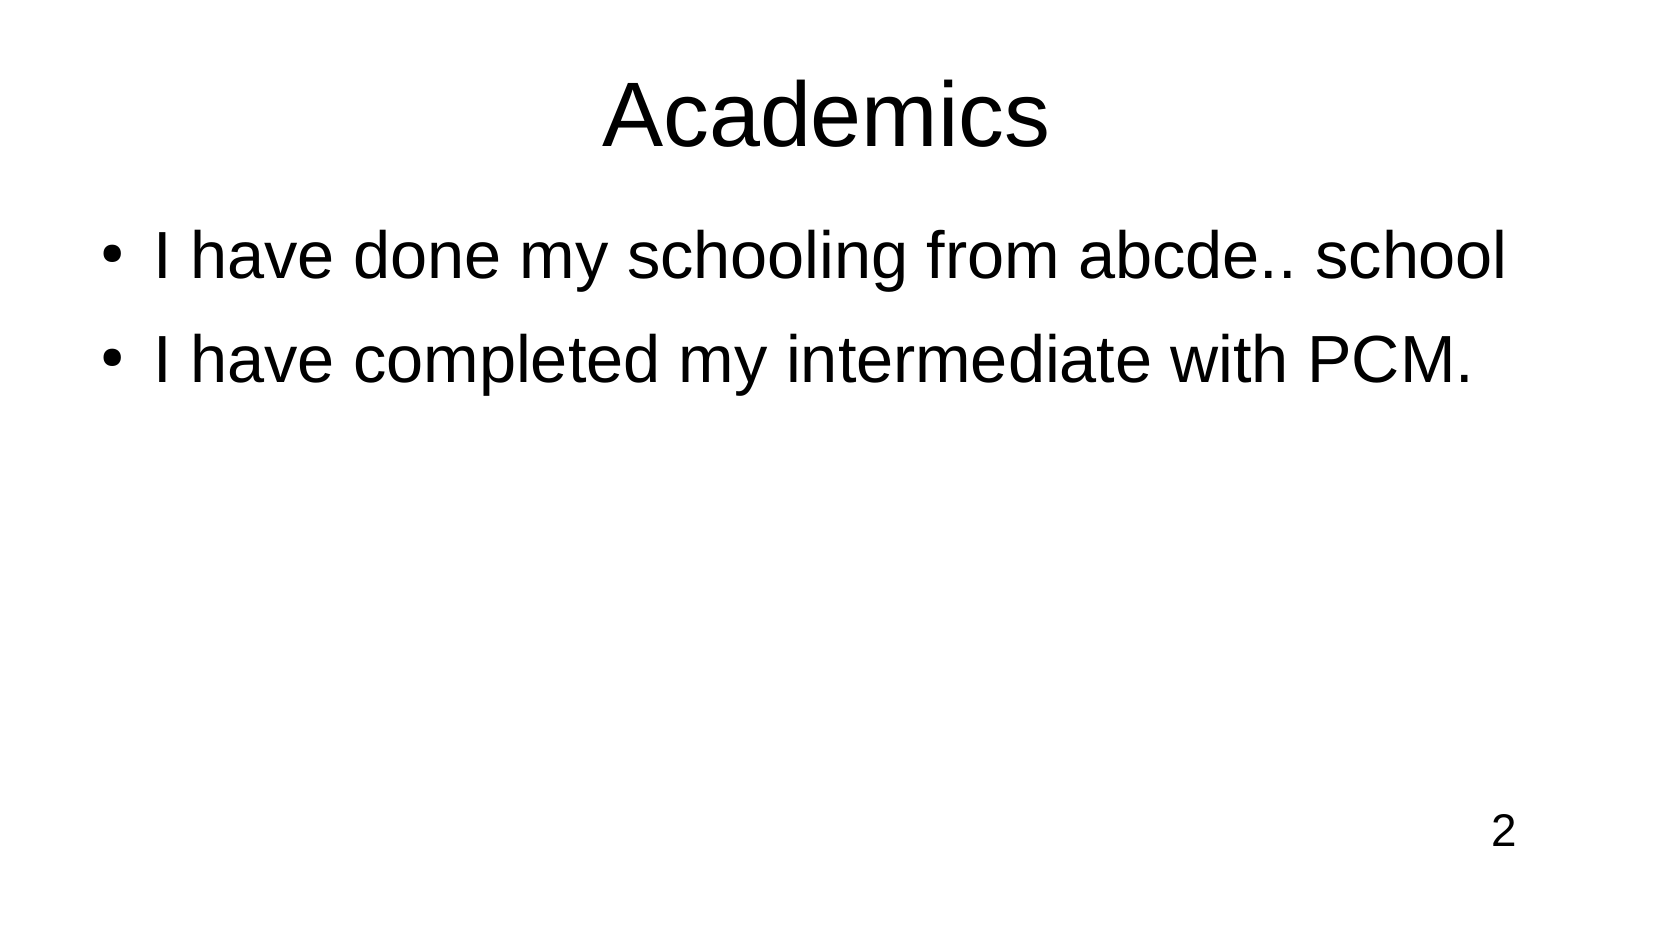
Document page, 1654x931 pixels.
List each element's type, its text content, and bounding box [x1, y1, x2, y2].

text_box 2 [1476, 797, 1654, 931]
title Academics [82, 37, 1571, 193]
list I have done my schooling from abcde.. school I have completed my intermediate with PCM. [82, 217, 1571, 758]
